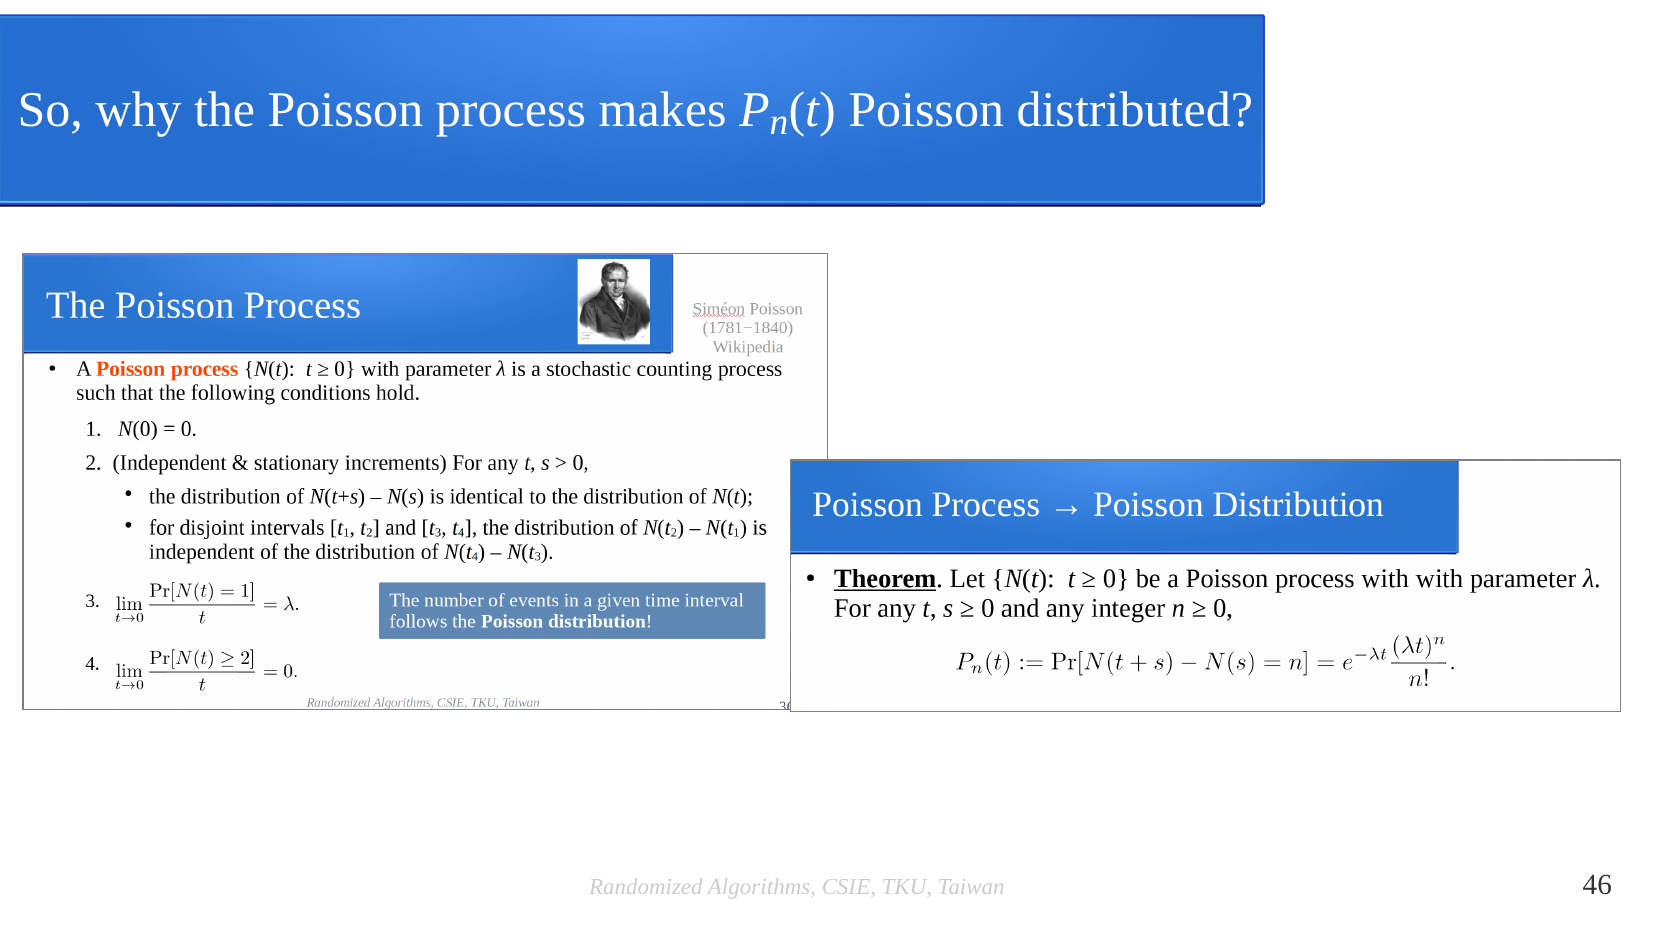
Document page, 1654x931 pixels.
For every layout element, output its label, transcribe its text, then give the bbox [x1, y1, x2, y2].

picture [791, 460, 1621, 711]
title So, why the Poisson process makes Pn(t) Poisson distributed? [17, 35, 1270, 189]
picture [23, 253, 827, 710]
